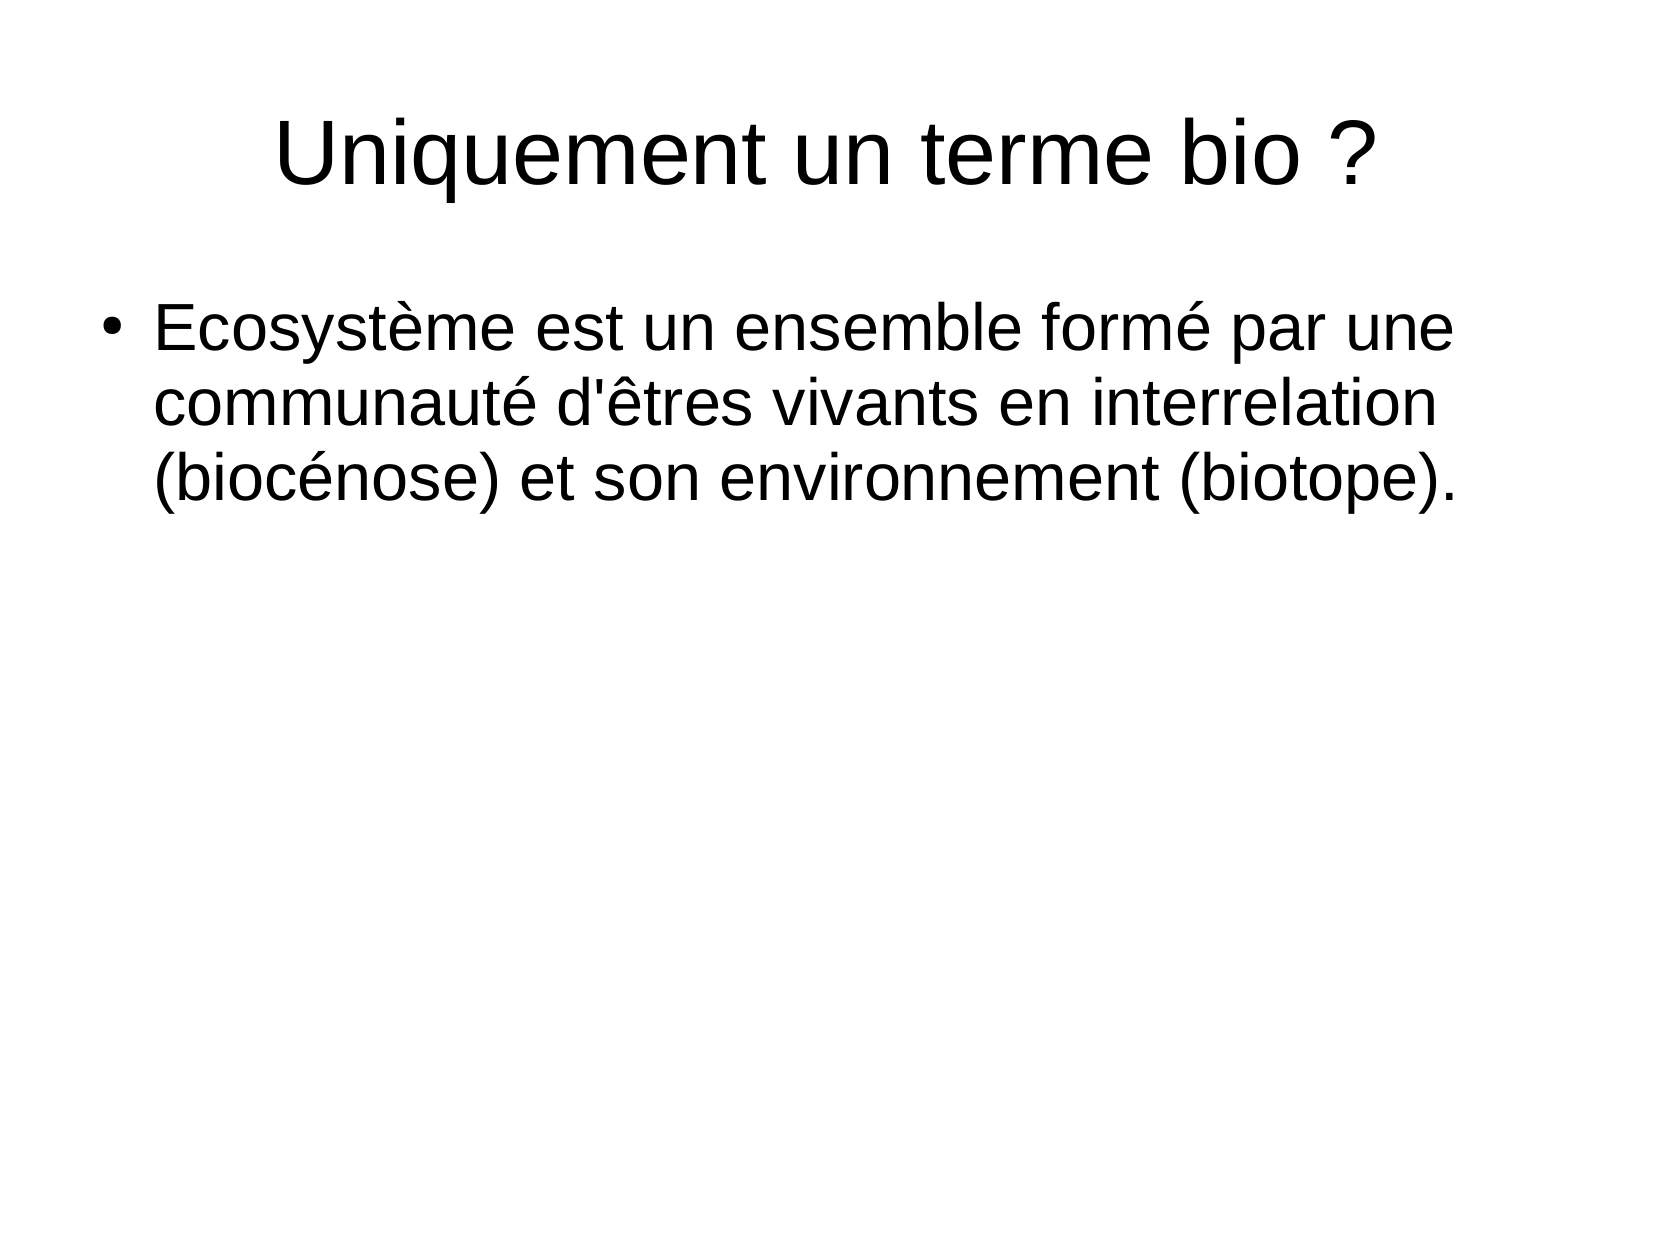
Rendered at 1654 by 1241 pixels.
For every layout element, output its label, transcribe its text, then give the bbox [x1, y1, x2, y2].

title Uniquement un terme bio ? [82, 49, 1571, 257]
list Ecosystème est un ensemble formé par une communauté d'êtres vivants en interrelation (biocénose) et son environnement (biotope). [82, 290, 1571, 1010]
